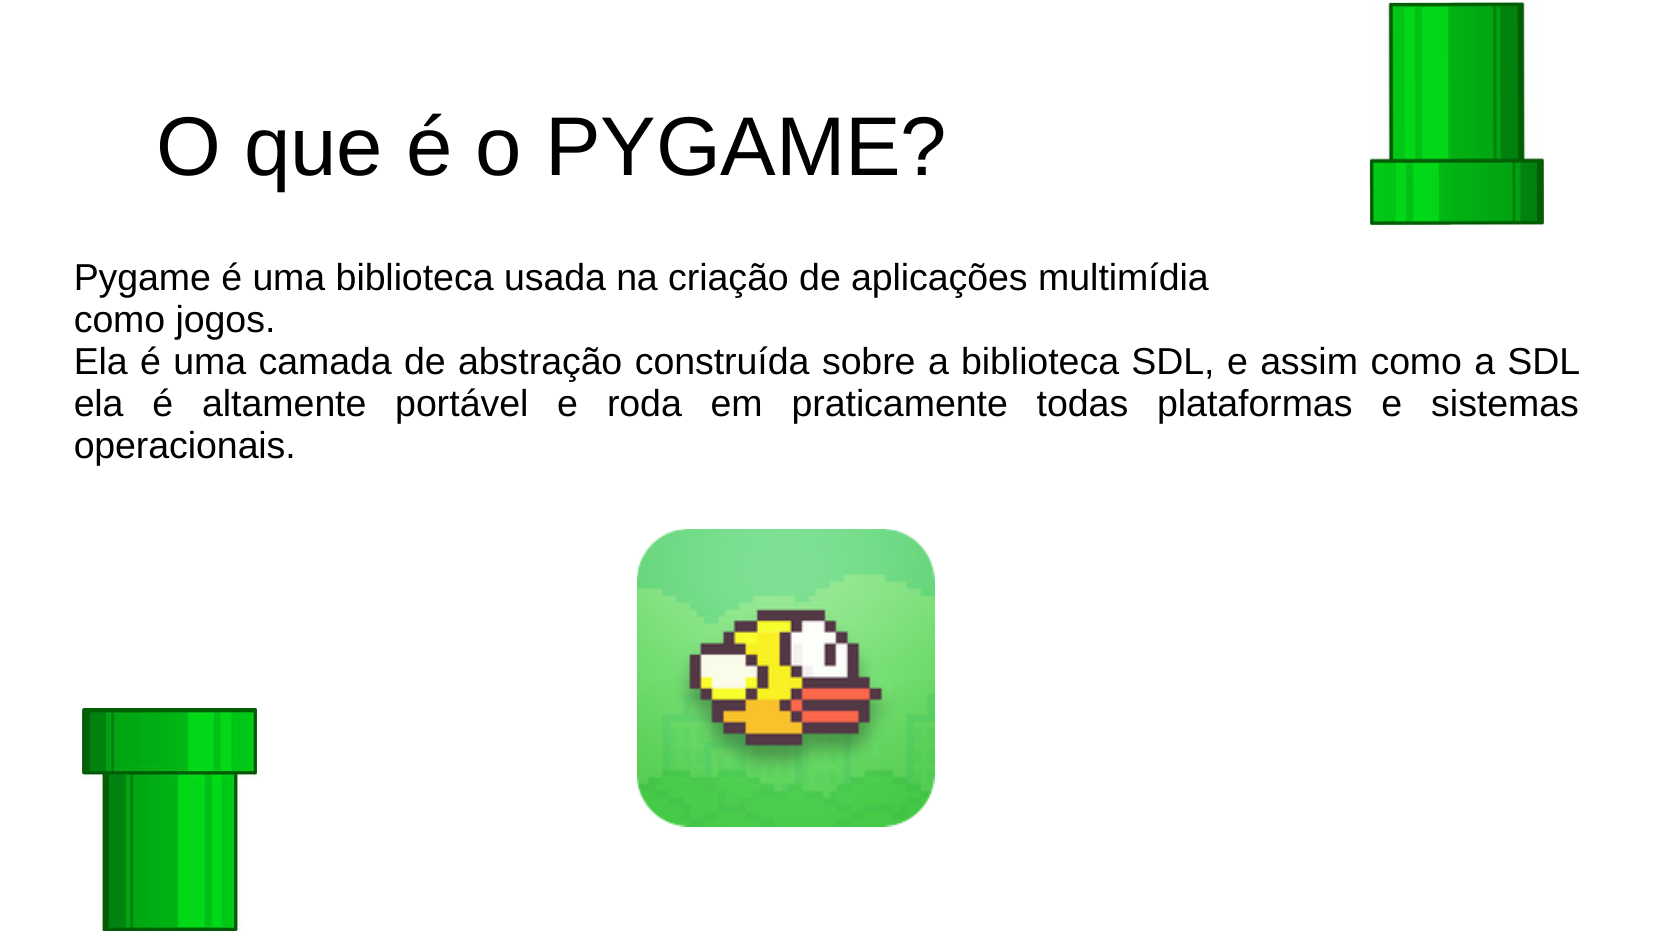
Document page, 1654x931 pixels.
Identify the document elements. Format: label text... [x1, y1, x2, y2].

text_box O que é o PYGAME? [141, 92, 1075, 201]
text_box Pygame é uma biblioteca usada na criação de aplicações multimídia como jogos. Ela é uma camada de abstração construída sobre a biblioteca SDL, e assim como a SDL ela é altamente portável e roda em praticamente todas plataformas e sistemas operacionais. [59, 248, 1595, 516]
picture [637, 529, 935, 827]
picture [82, 708, 257, 931]
picture [1369, 2, 1544, 225]
